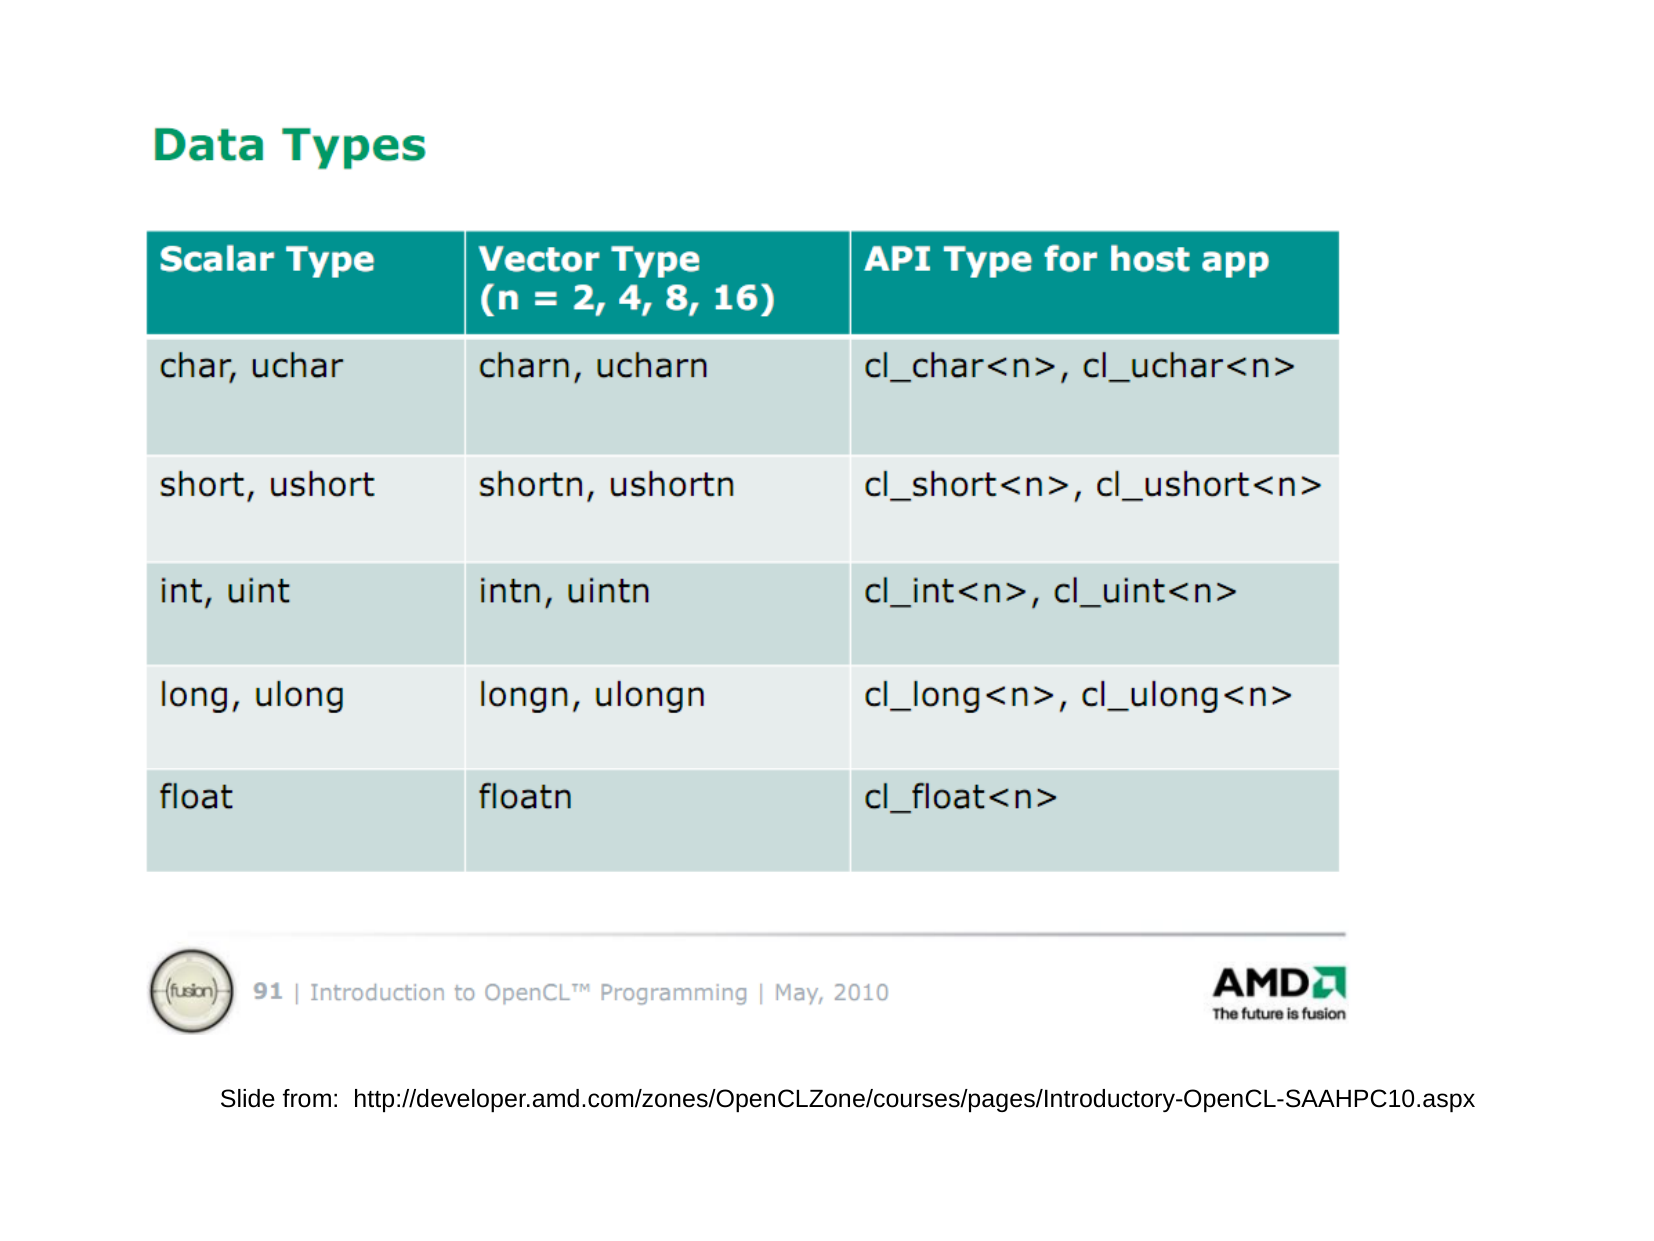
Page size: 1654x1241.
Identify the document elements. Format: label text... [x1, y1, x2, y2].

text_box Slide from: http://developer.amd.com/zones/OpenCLZone/courses/pages/Introductory-OpenCL-SAAHPC10.aspx [0, 1074, 1501, 1121]
picture [122, 112, 1378, 1035]
